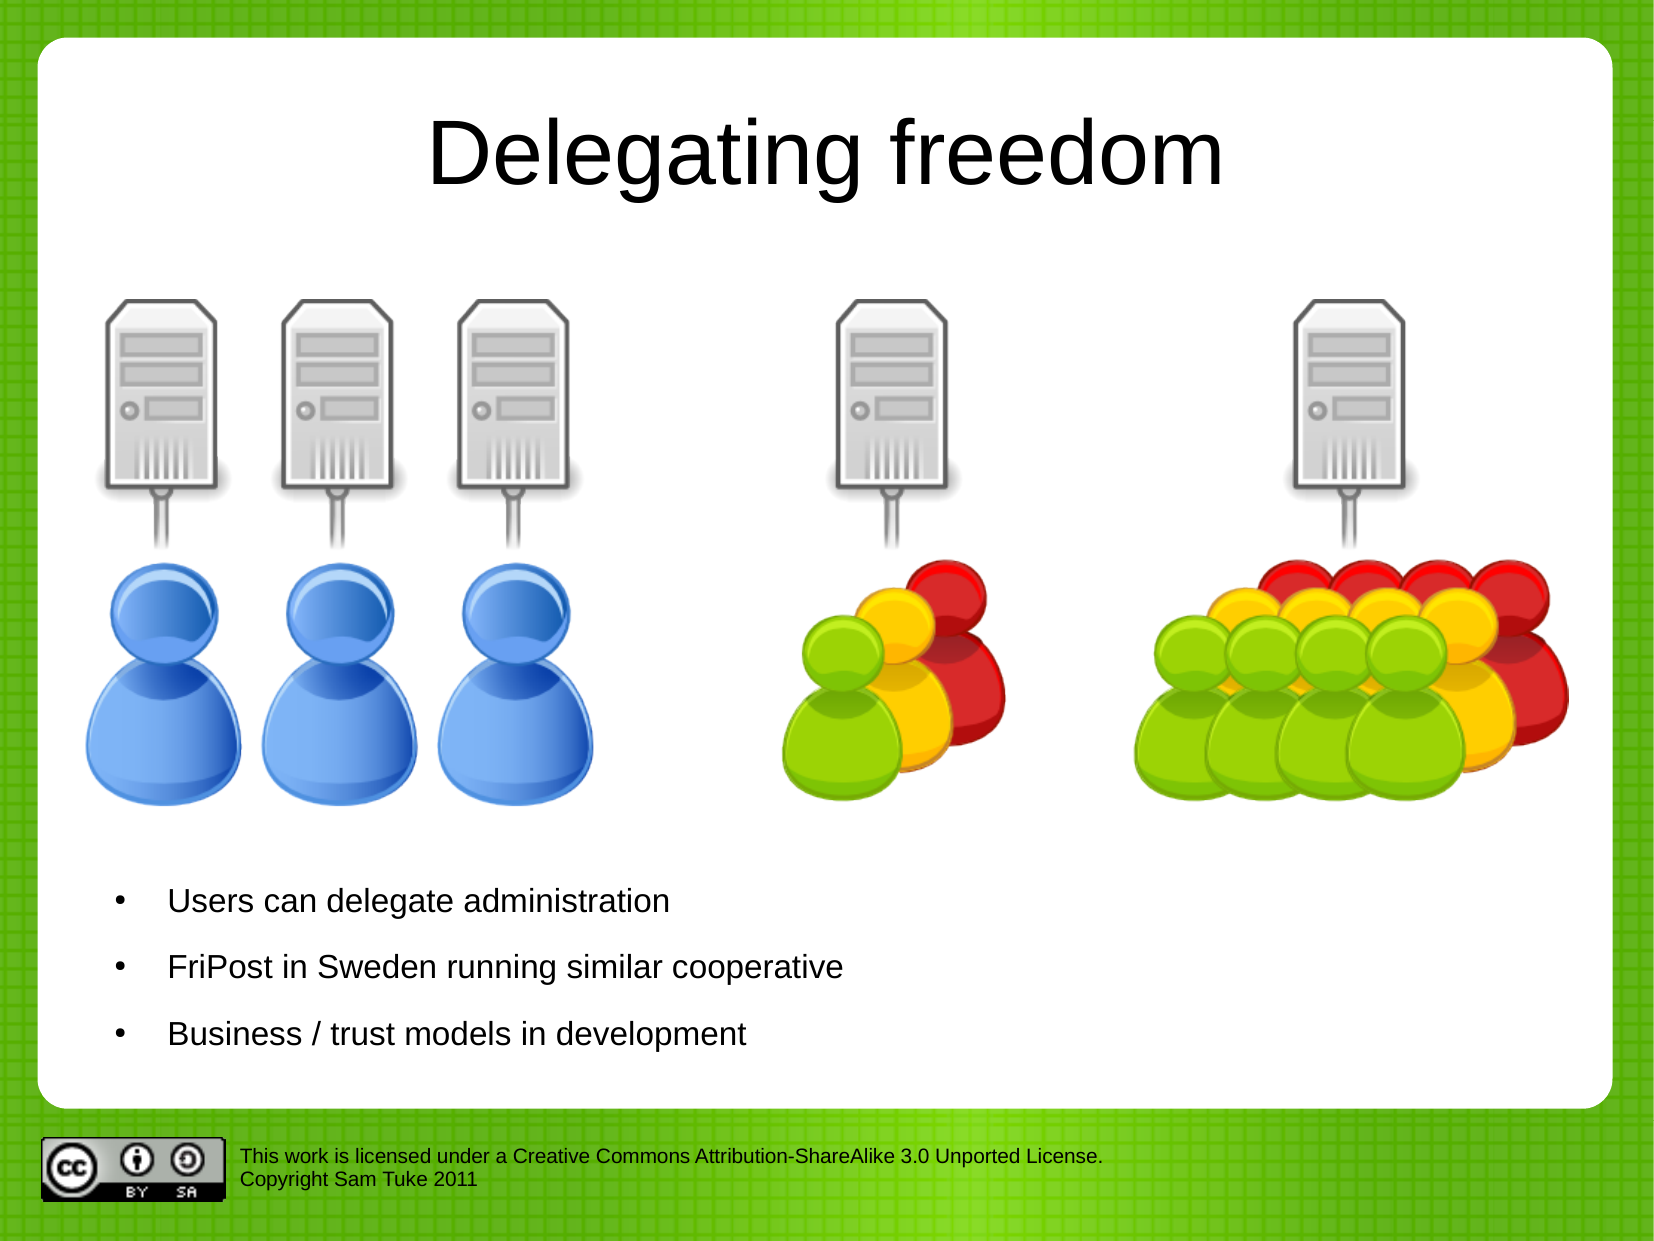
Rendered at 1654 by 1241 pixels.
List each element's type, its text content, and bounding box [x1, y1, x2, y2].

picture [84, 299, 1569, 808]
title Delegating freedom [82, 49, 1571, 257]
picture [0, 0, 1654, 1241]
list Users can delegate administration FriPost in Sweden running similar cooperative Business / trust models in development [96, 882, 1654, 1082]
